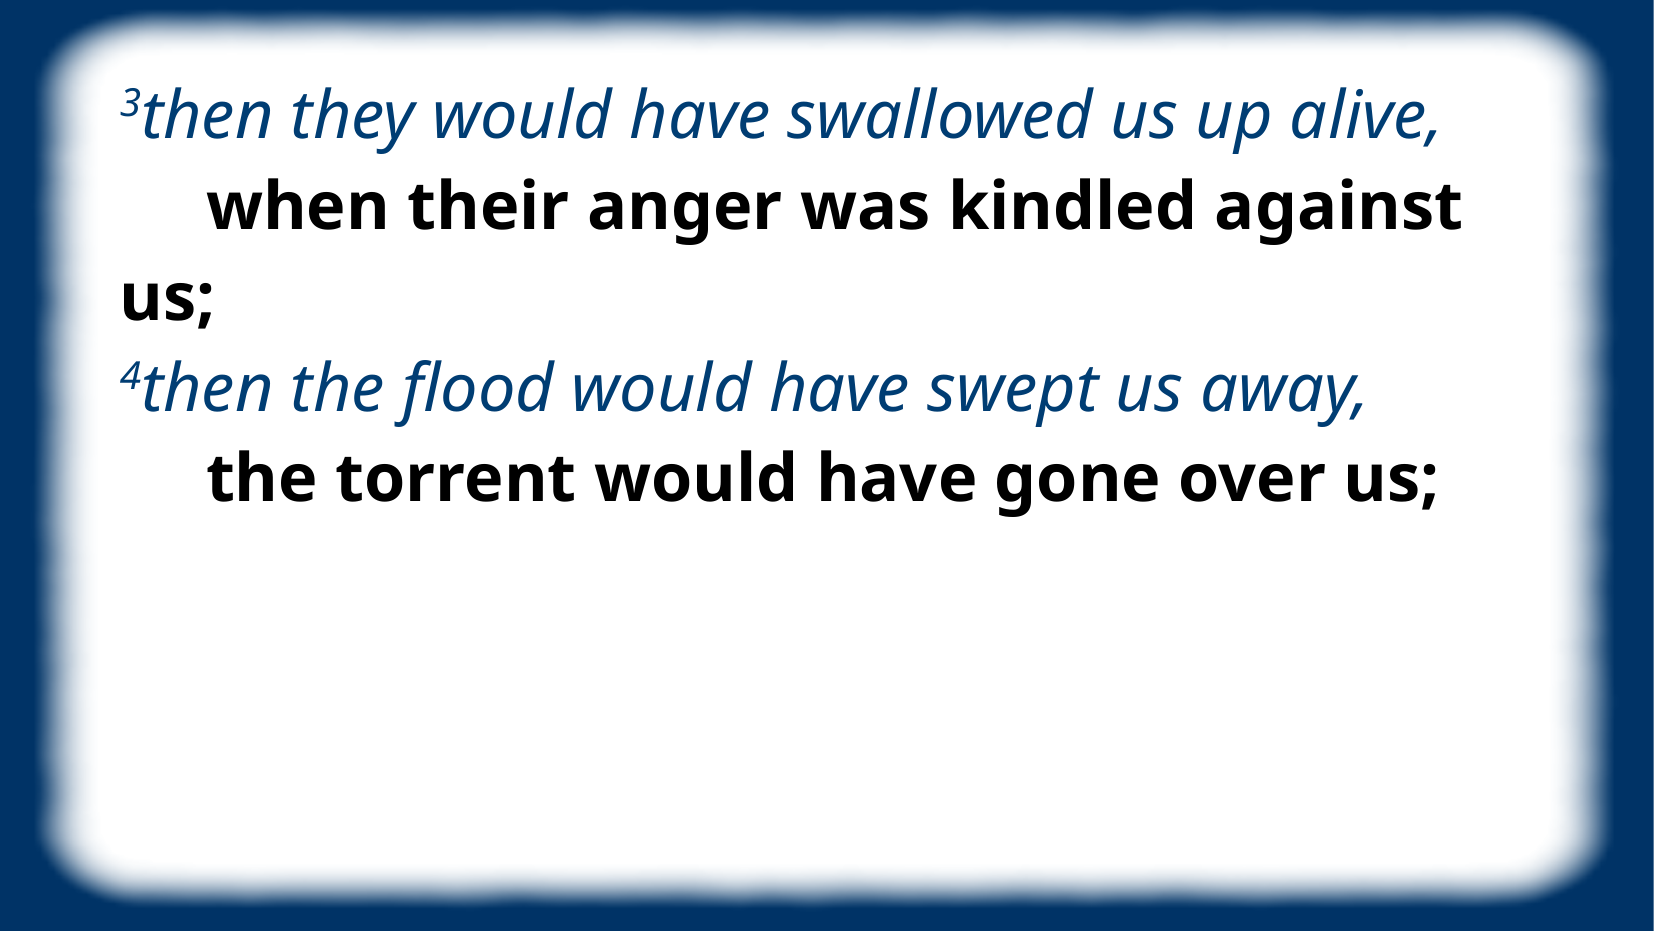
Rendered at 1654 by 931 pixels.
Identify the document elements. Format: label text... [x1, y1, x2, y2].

text_box 3then they would have swallowed us up alive, when their anger was kindled against us; 4then the flood would have swept us away, the torrent would have gone over us; [105, 60, 1546, 430]
picture [0, 0, 1654, 931]
